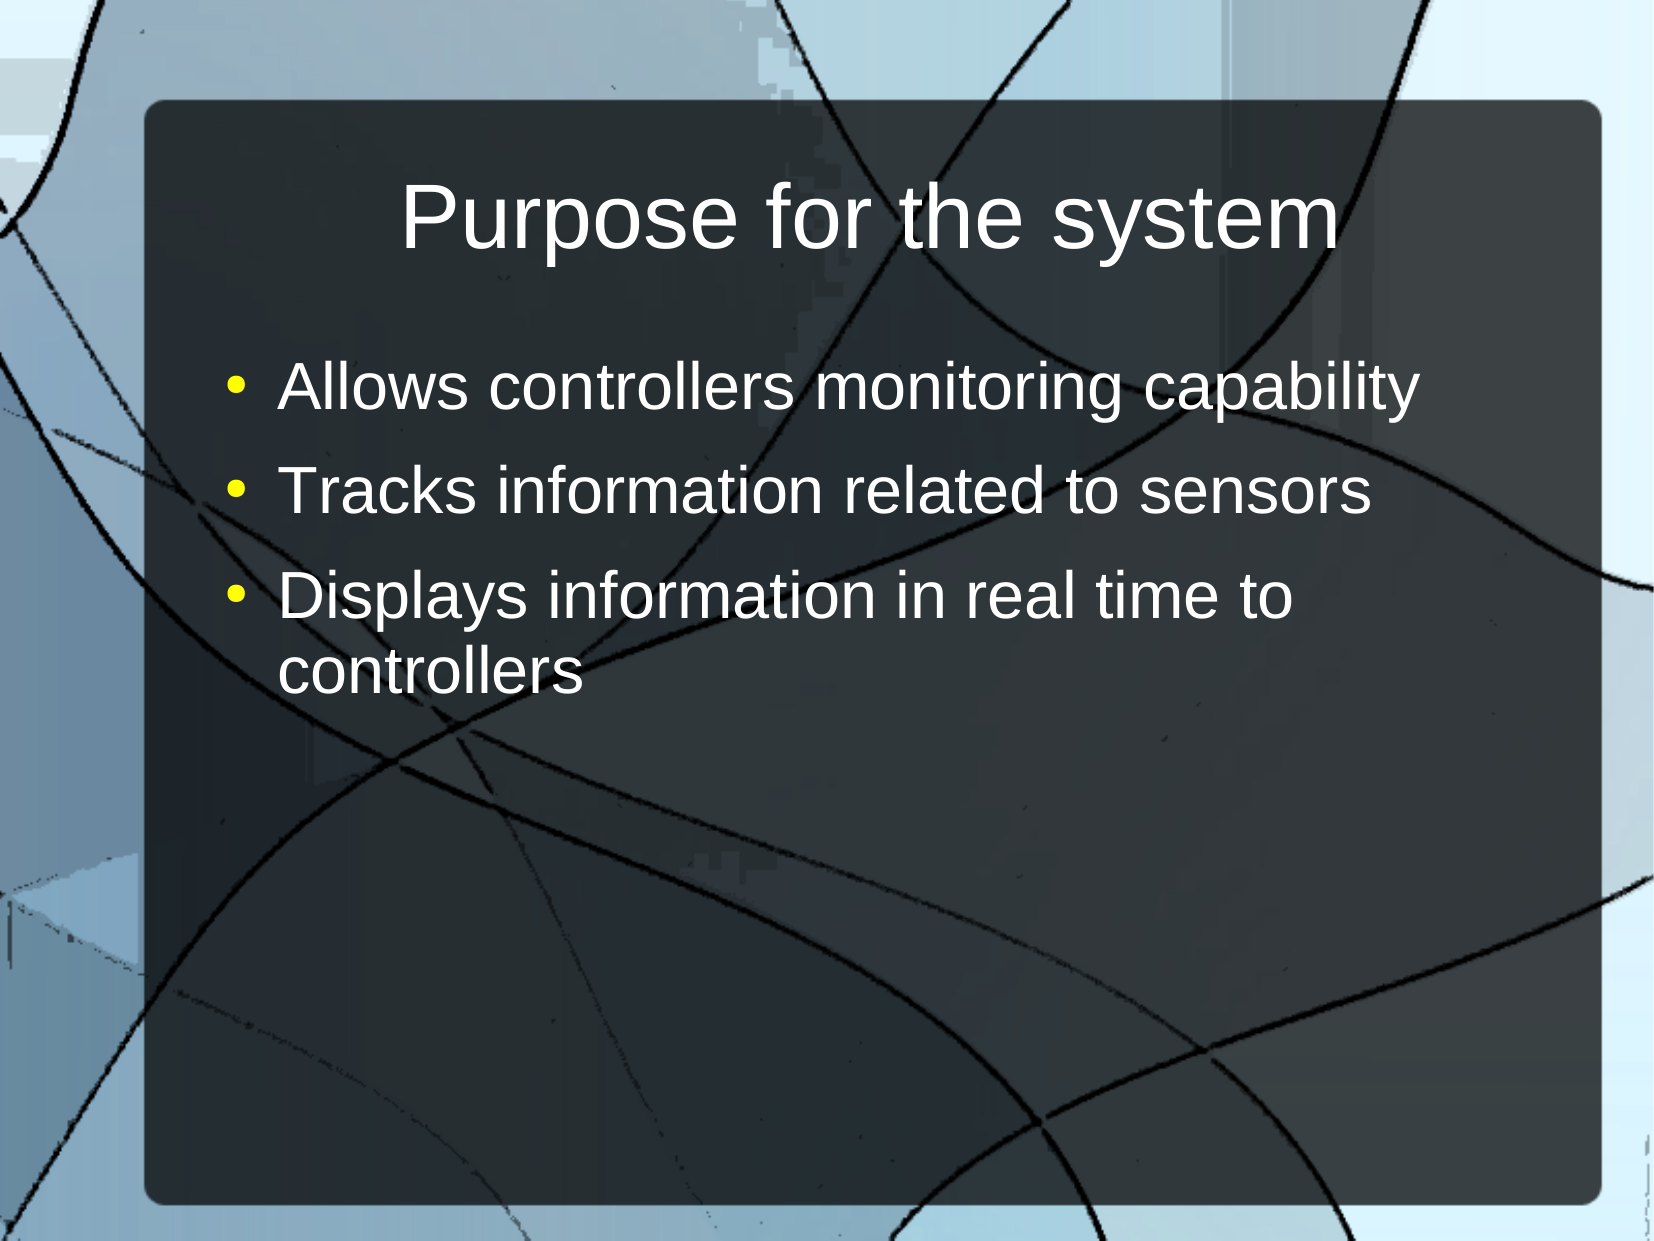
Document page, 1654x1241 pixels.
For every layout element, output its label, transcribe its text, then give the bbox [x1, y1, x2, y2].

title Purpose for the system [159, 108, 1583, 325]
list Allows controllers monitoring capability Tracks information related to sensors Displays information in real time to controllers [206, 349, 1571, 1019]
picture [0, 0, 1654, 1241]
